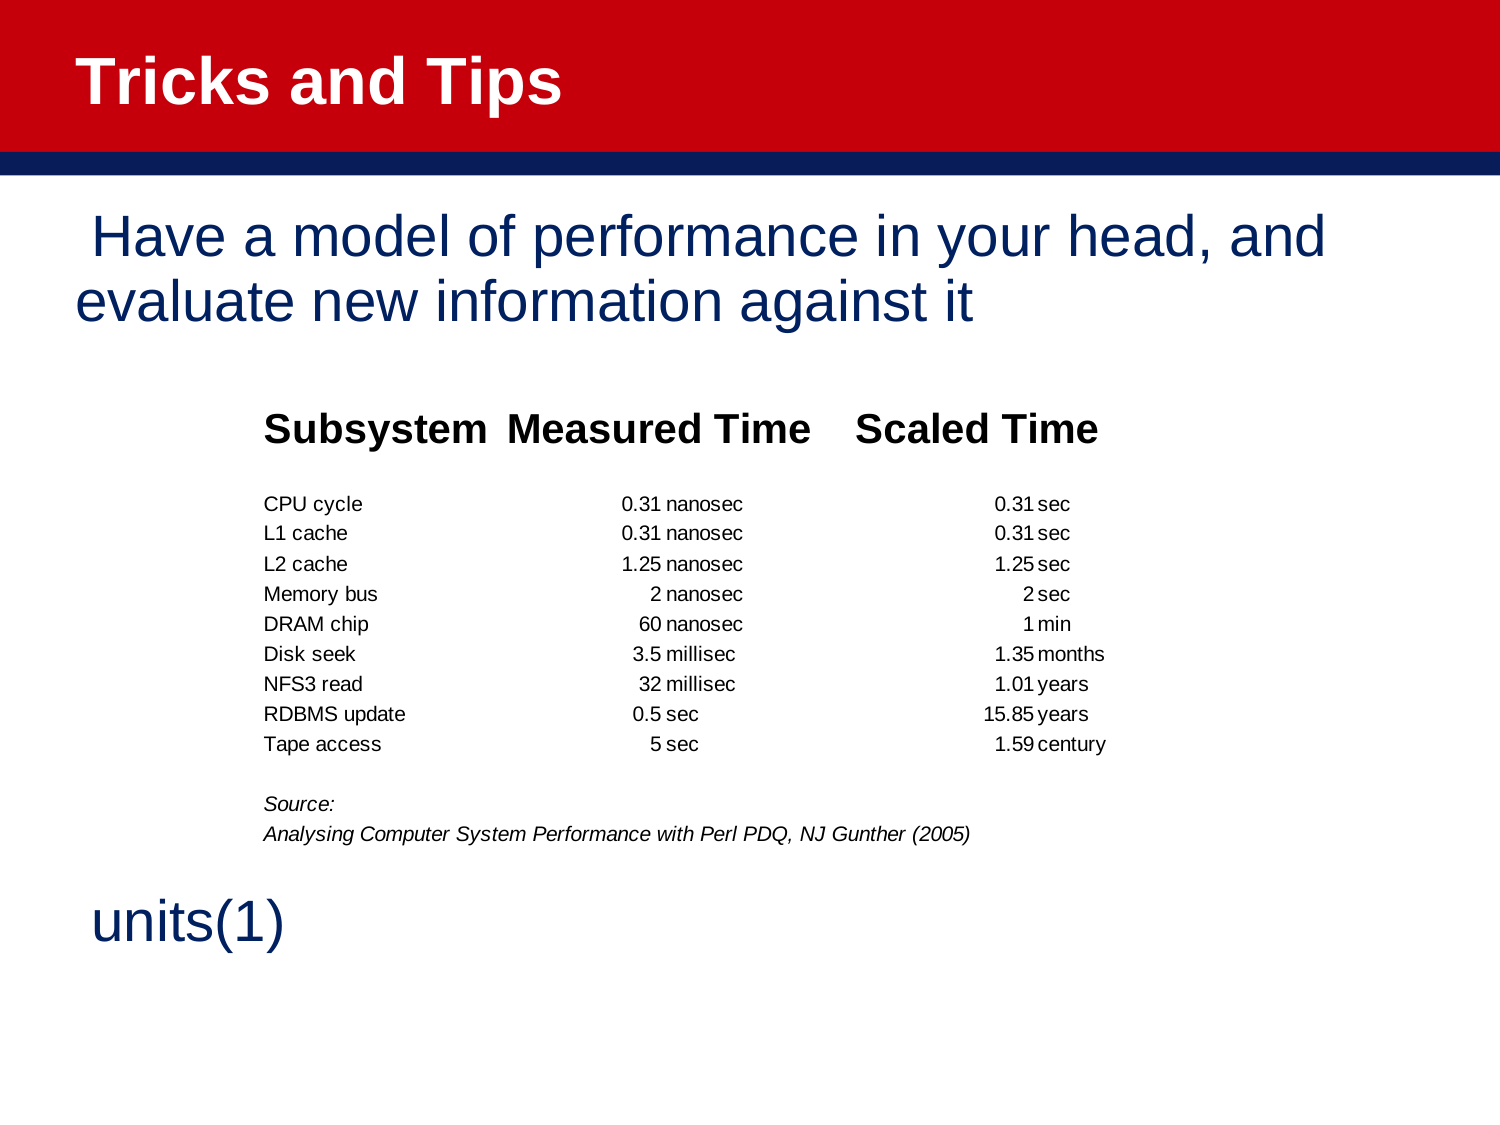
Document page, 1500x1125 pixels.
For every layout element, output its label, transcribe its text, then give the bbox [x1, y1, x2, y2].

list Have a model of performance in your head, and evaluate new information against it units(1)‏ [75, 203, 1424, 1088]
title Tricks and Tips [75, 5, 1424, 157]
chart [261, 404, 1441, 886]
